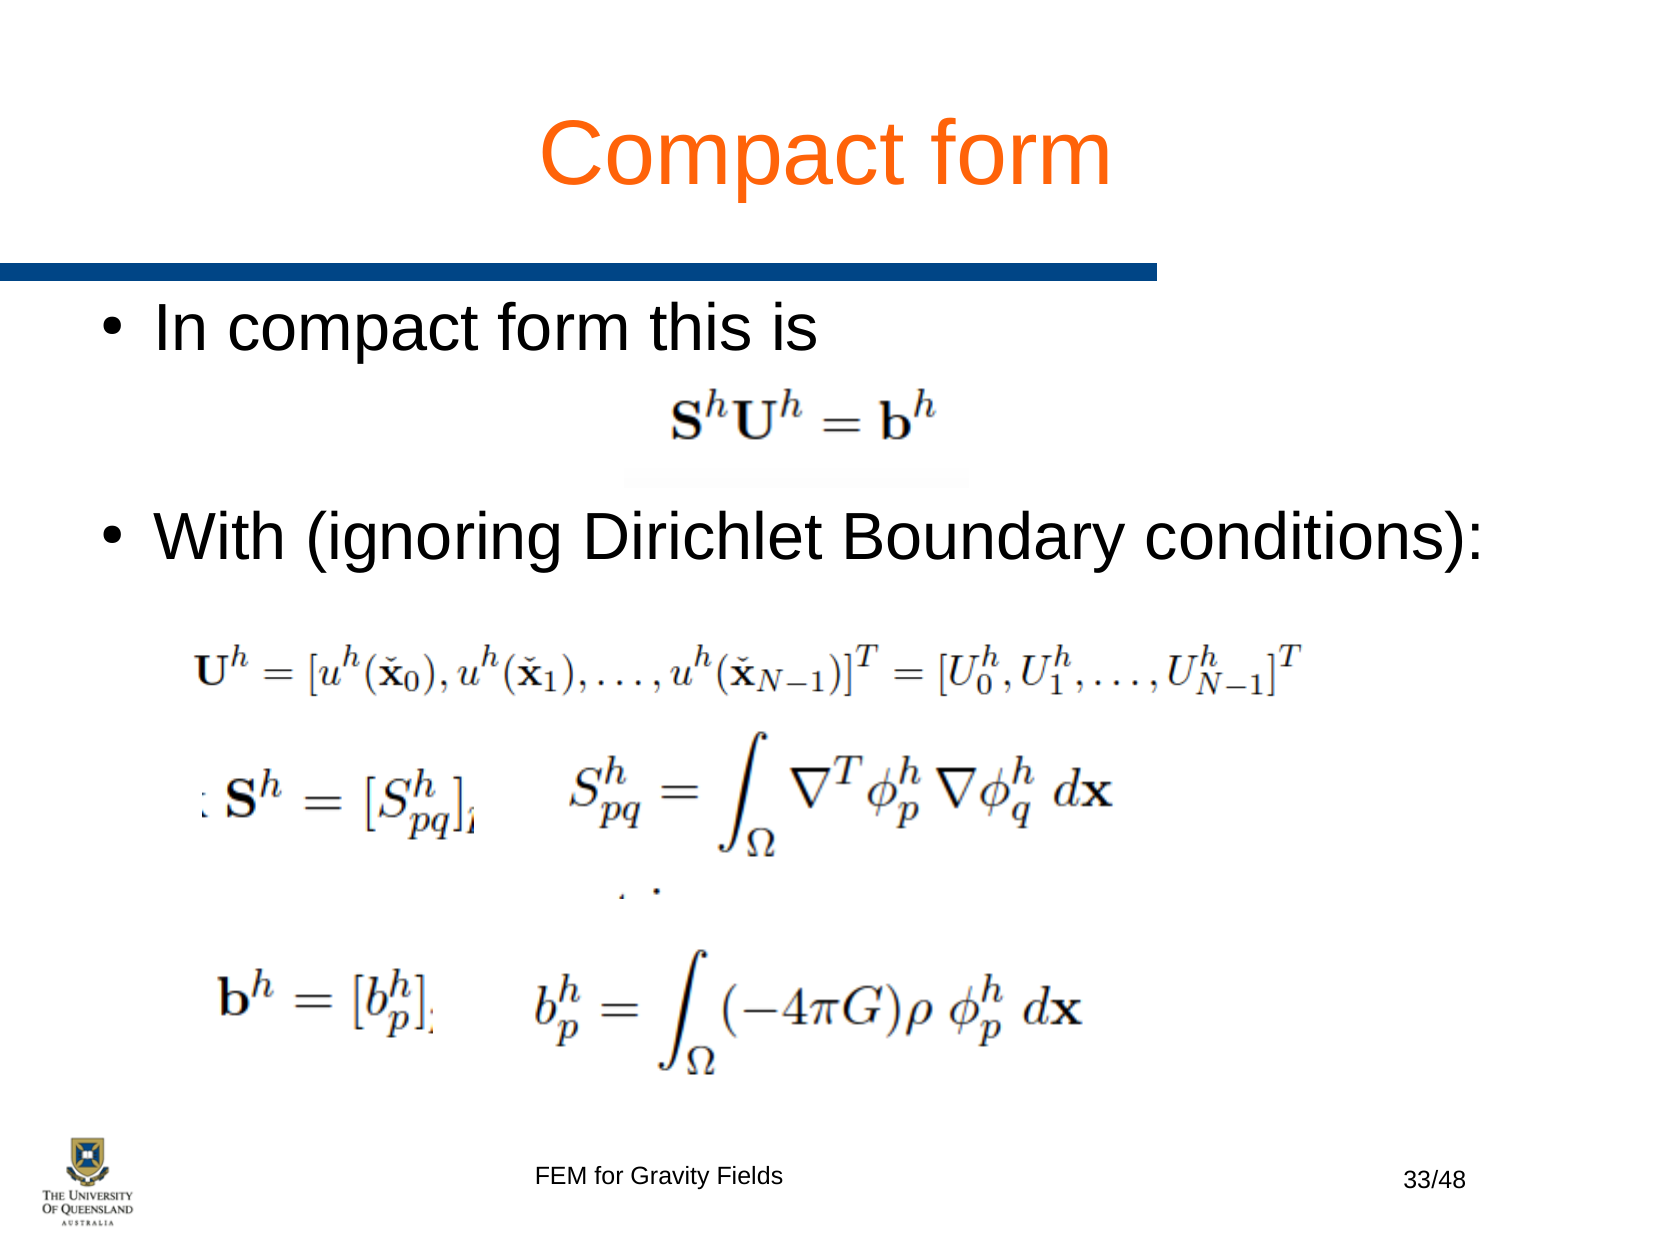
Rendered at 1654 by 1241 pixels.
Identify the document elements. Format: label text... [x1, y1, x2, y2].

picture [490, 922, 1135, 1093]
picture [624, 353, 969, 488]
picture [214, 953, 433, 1050]
picture [202, 755, 474, 854]
list In compact form this is With (ignoring Dirichlet Boundary conditions): [82, 290, 1571, 1010]
picture [165, 630, 1315, 899]
picture [35, 1133, 142, 1235]
title Compact form [82, 49, 1571, 257]
